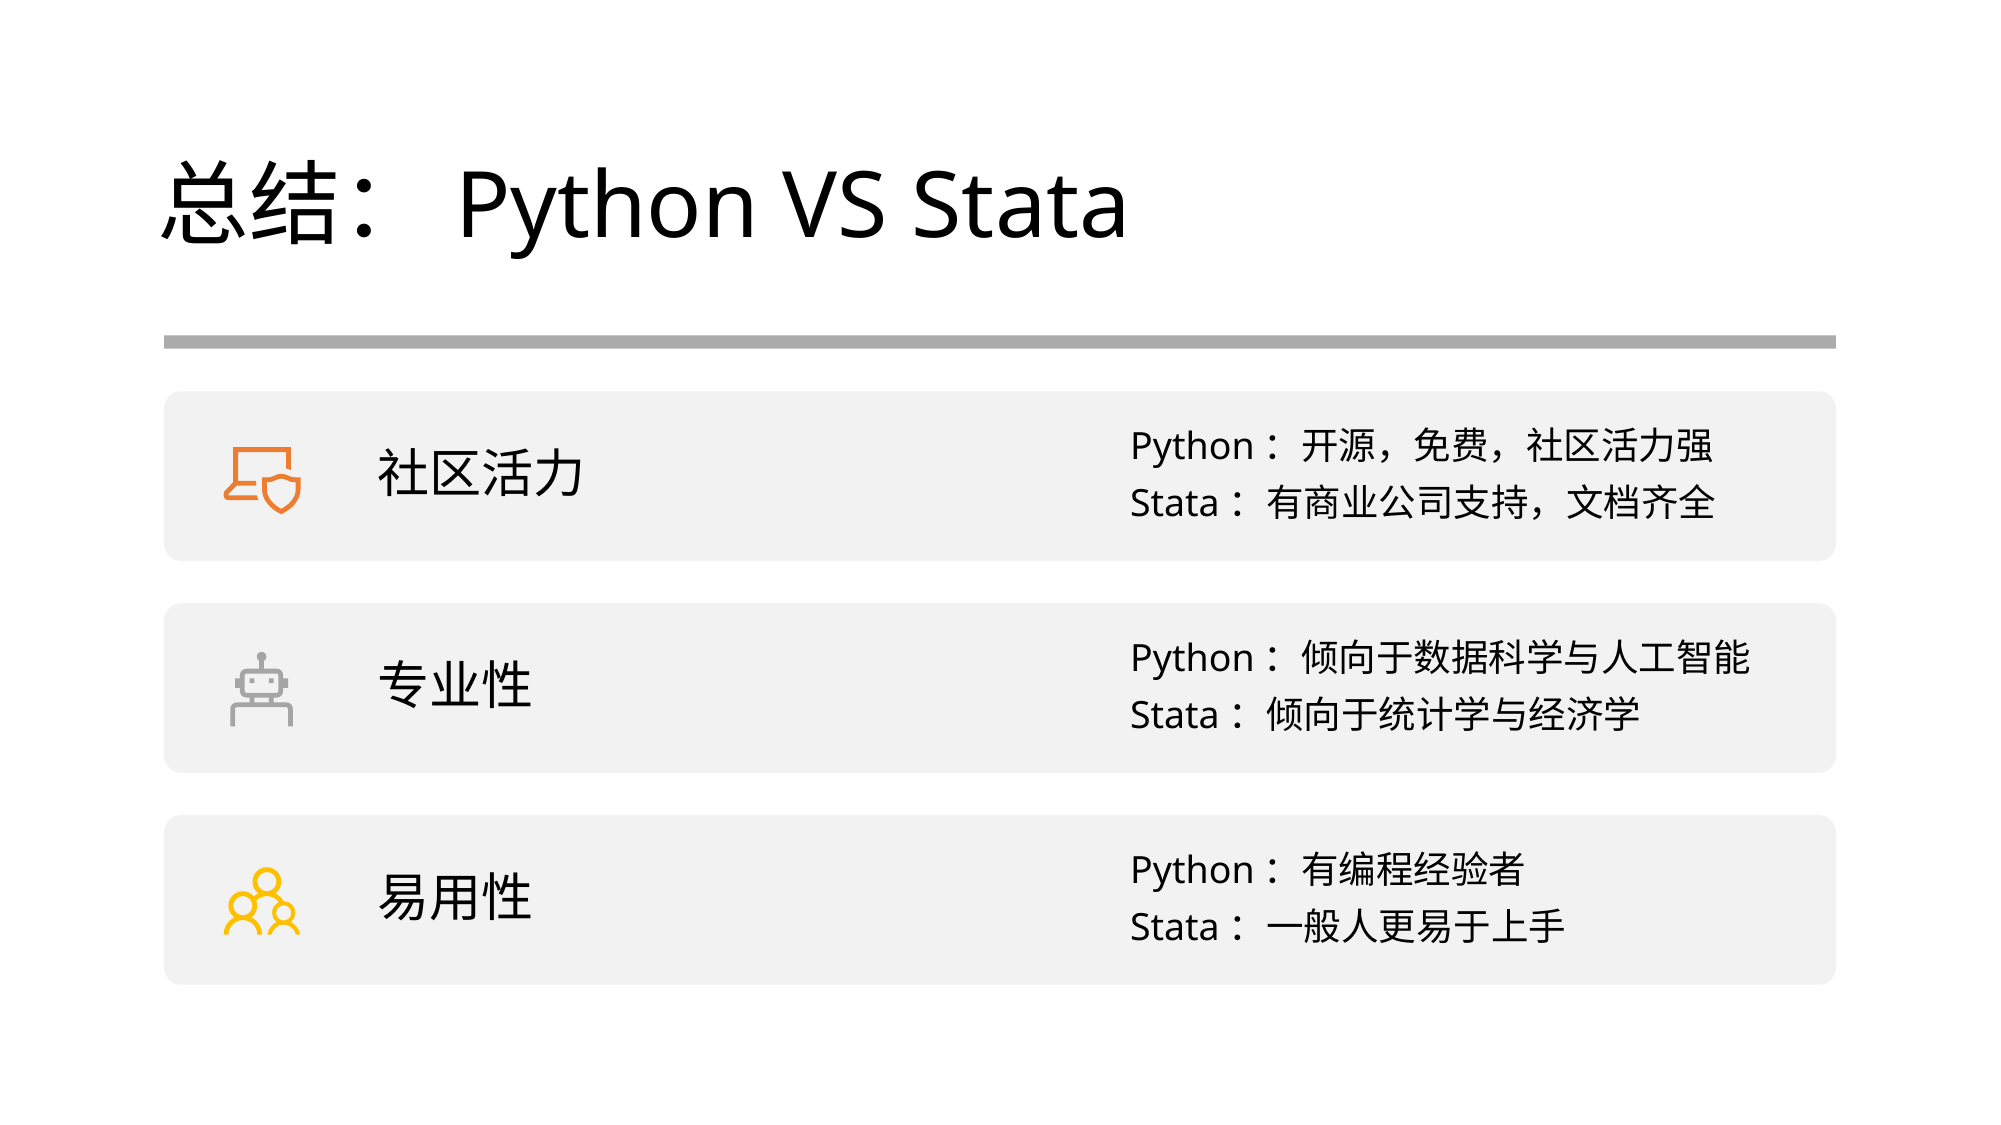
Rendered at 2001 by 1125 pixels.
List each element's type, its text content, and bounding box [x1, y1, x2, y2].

text_box Python：有编程经验者 Stata：一般人更易于上手 [1112, 815, 1836, 985]
text_box 专业性 [360, 603, 1112, 773]
title 总结：Python VS Stata [142, 99, 1858, 317]
text_box Python：开源，免费，社区活力强 Stata：有商业公司支持，文档齐全 [1112, 391, 1836, 561]
text_box [164, 335, 1836, 349]
text_box 易用性 [360, 815, 1112, 985]
text_box [164, 815, 360, 985]
text_box 社区活力 [360, 391, 1112, 561]
text_box [164, 603, 360, 773]
text_box [164, 391, 360, 561]
text_box Python：倾向于数据科学与人工智能 Stata：倾向于统计学与经济学 [1112, 603, 1836, 773]
